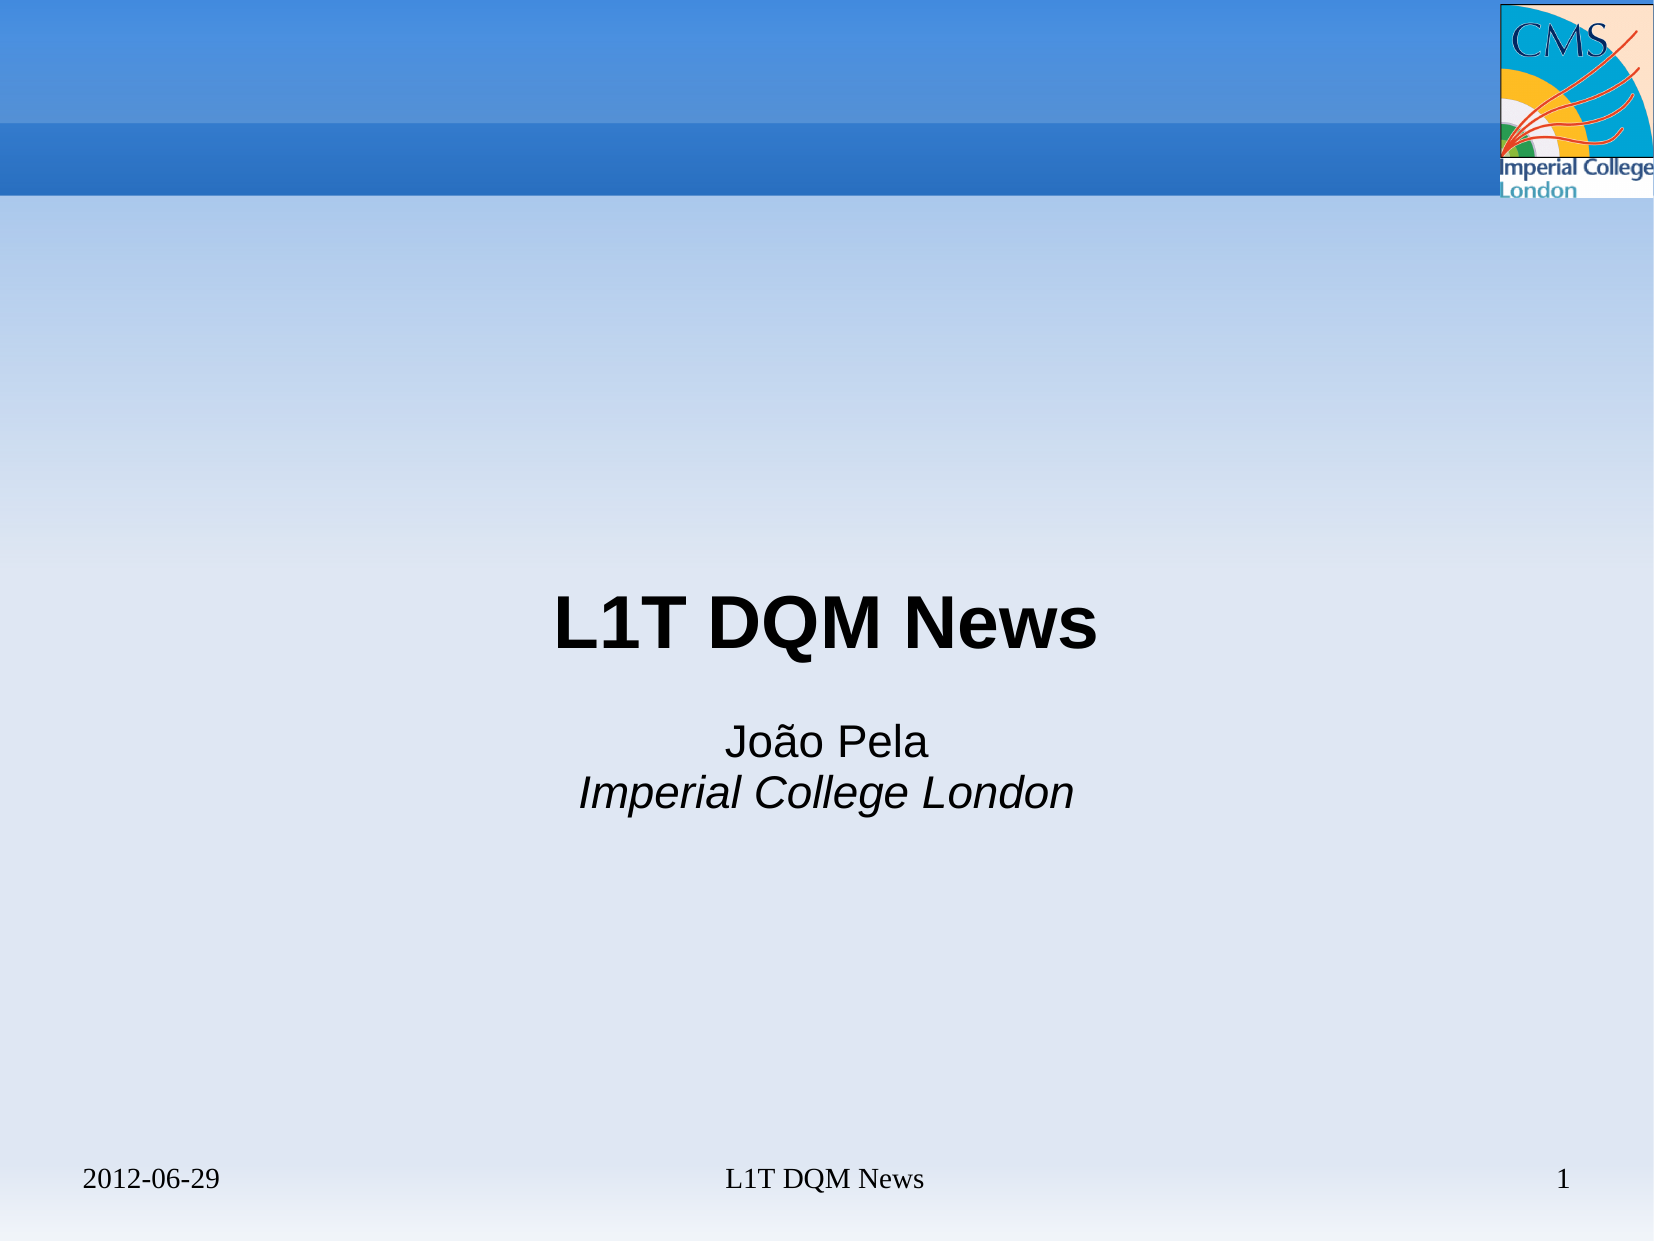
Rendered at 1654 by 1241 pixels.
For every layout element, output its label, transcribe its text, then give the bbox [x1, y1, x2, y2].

picture [0, 0, 1654, 1241]
subtitle L1T DQM News João Pela Imperial College London [82, 290, 1571, 1109]
